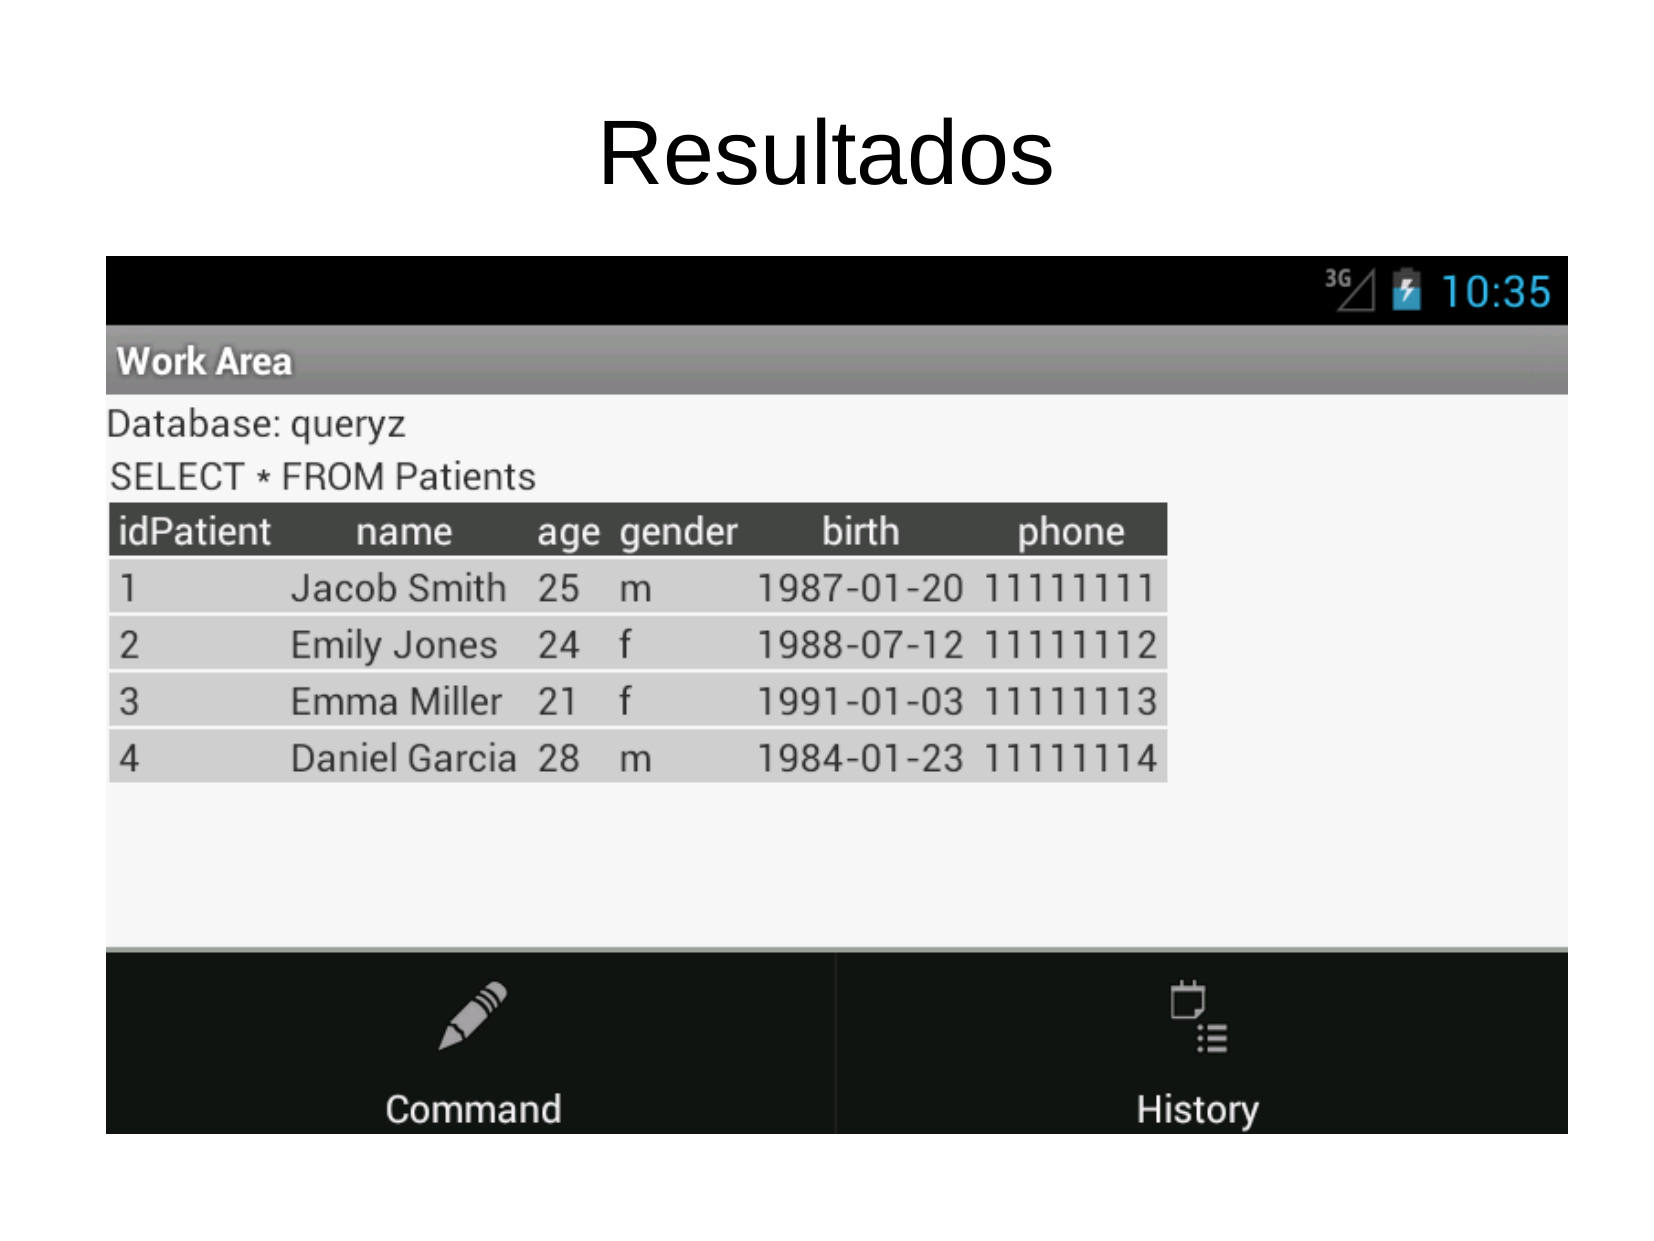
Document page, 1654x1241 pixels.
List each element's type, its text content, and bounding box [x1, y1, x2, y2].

picture [106, 256, 1568, 1134]
title Resultados [82, 49, 1571, 257]
